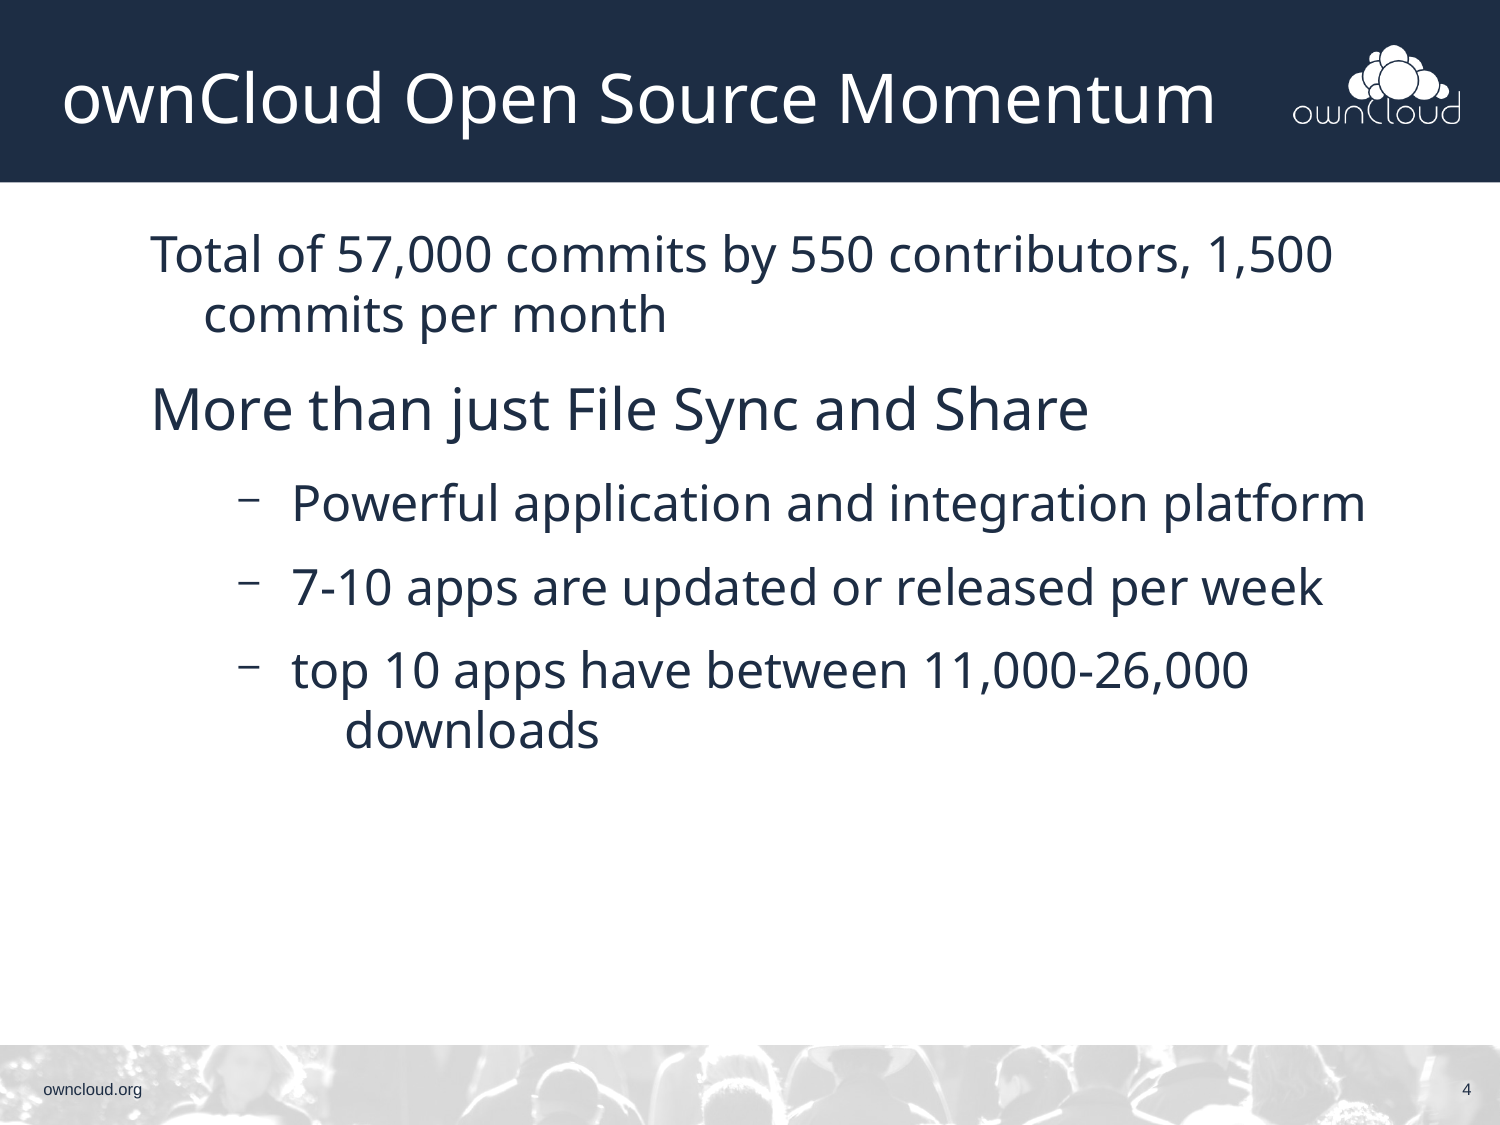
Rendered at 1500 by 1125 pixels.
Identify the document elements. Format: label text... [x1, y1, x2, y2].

picture [1293, 45, 1460, 124]
list Total of 57,000 commits by 550 contributors, 1,500 commits per month More than just File Sync and Share Powerful application and integration platform 7-10 apps are updated or released per week top 10 apps have between 11,000-26,000 downloads [46, 214, 1465, 1026]
title ownCloud Open Source Momentum [46, 5, 1258, 187]
picture [0, 1045, 1500, 1125]
